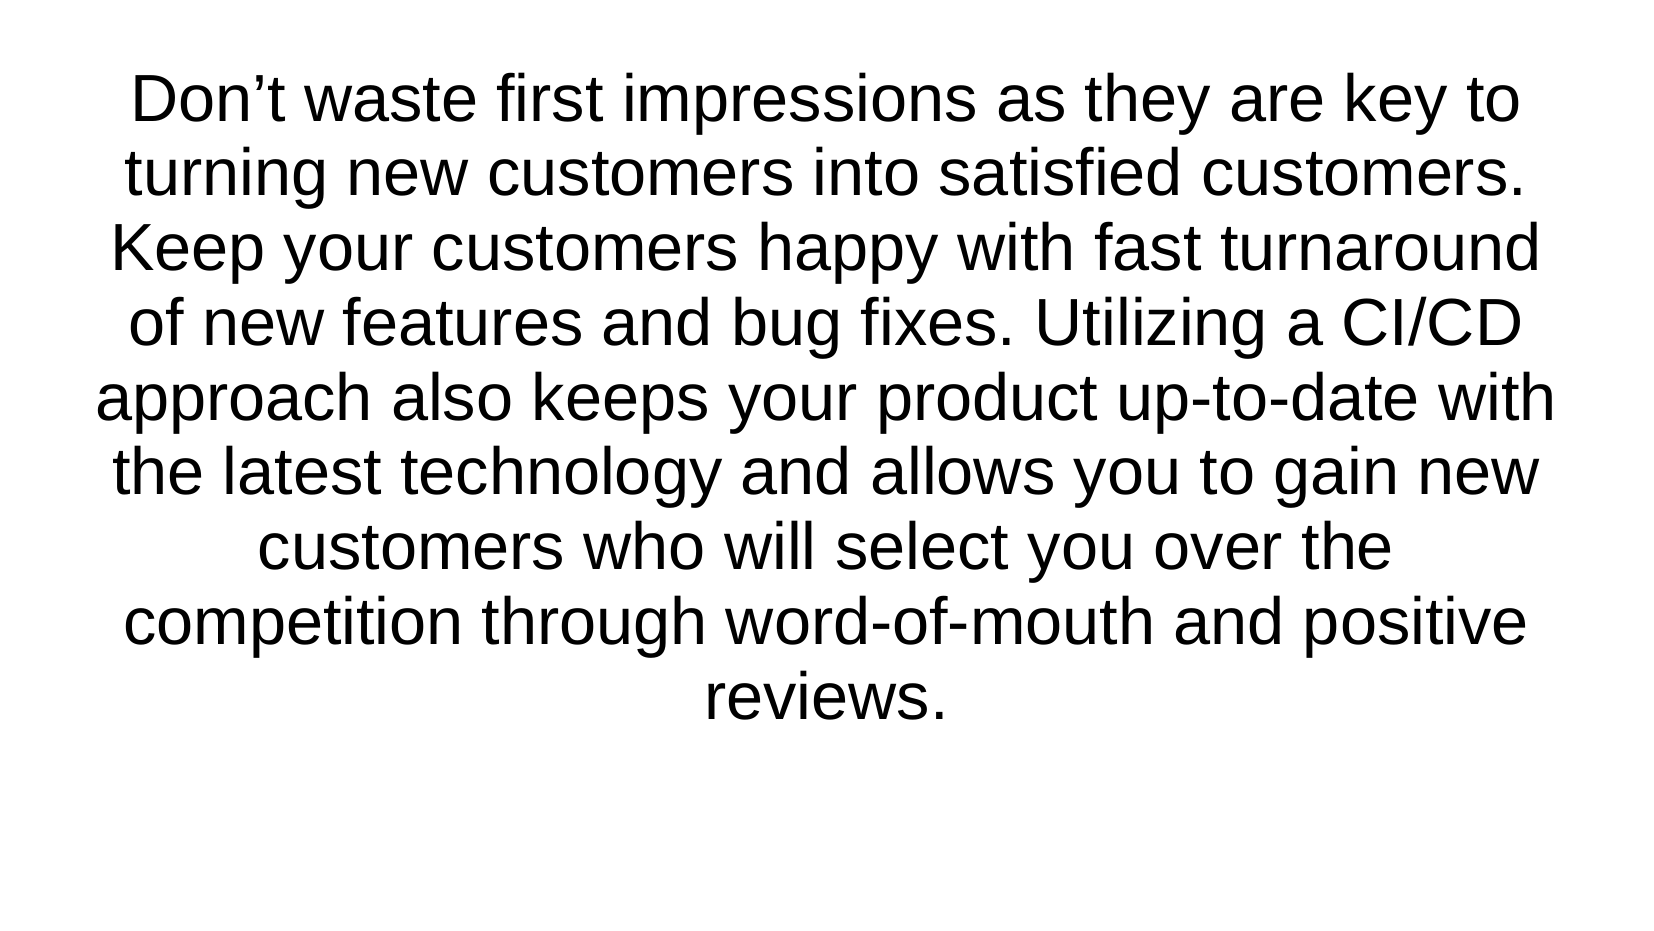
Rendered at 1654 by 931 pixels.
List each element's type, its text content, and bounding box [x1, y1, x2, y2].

subtitle Don’t waste first impressions as they are key to turning new customers into satisfied customers. Keep your customers happy with fast turnaround of new features and bug fixes. Utilizing a CI/CD approach also keeps your product up-to-date with the latest technology and allows you to gain new customers who will select you over the competition through word-of-mouth and positive reviews. [82, 37, 1571, 757]
